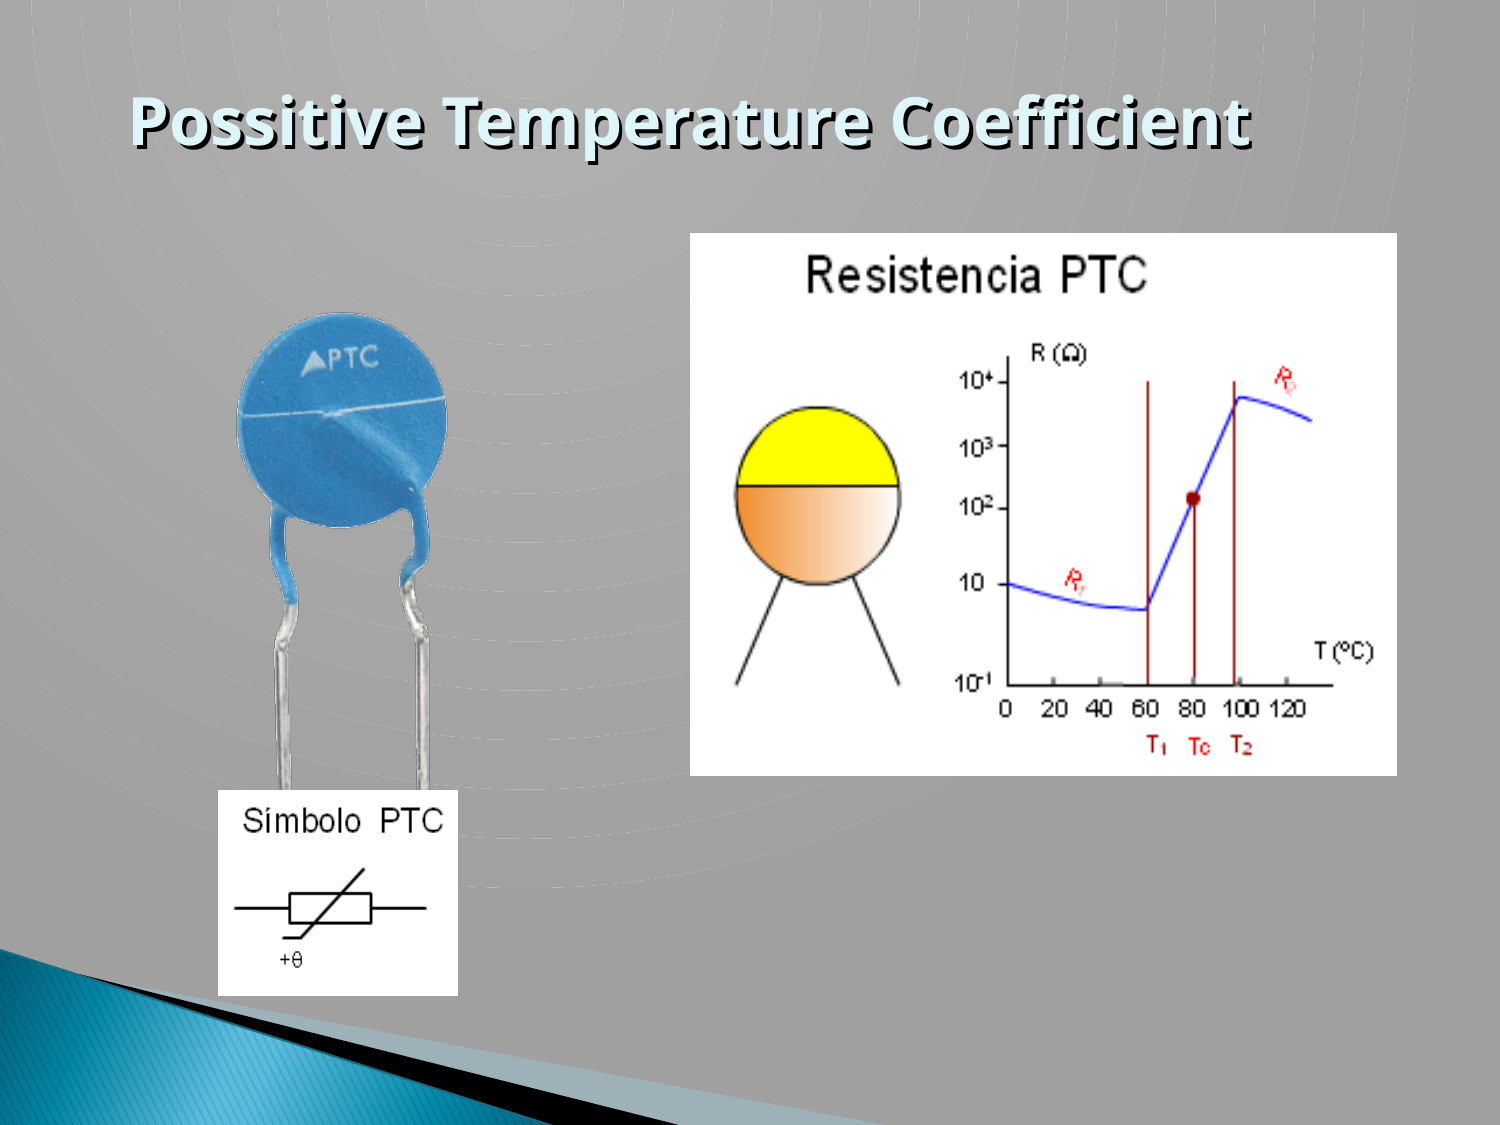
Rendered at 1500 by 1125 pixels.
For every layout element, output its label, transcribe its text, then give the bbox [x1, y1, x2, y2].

picture [206, 302, 470, 996]
title Possitive Temperature Coefficient [112, 24, 1431, 213]
picture [690, 233, 1397, 776]
